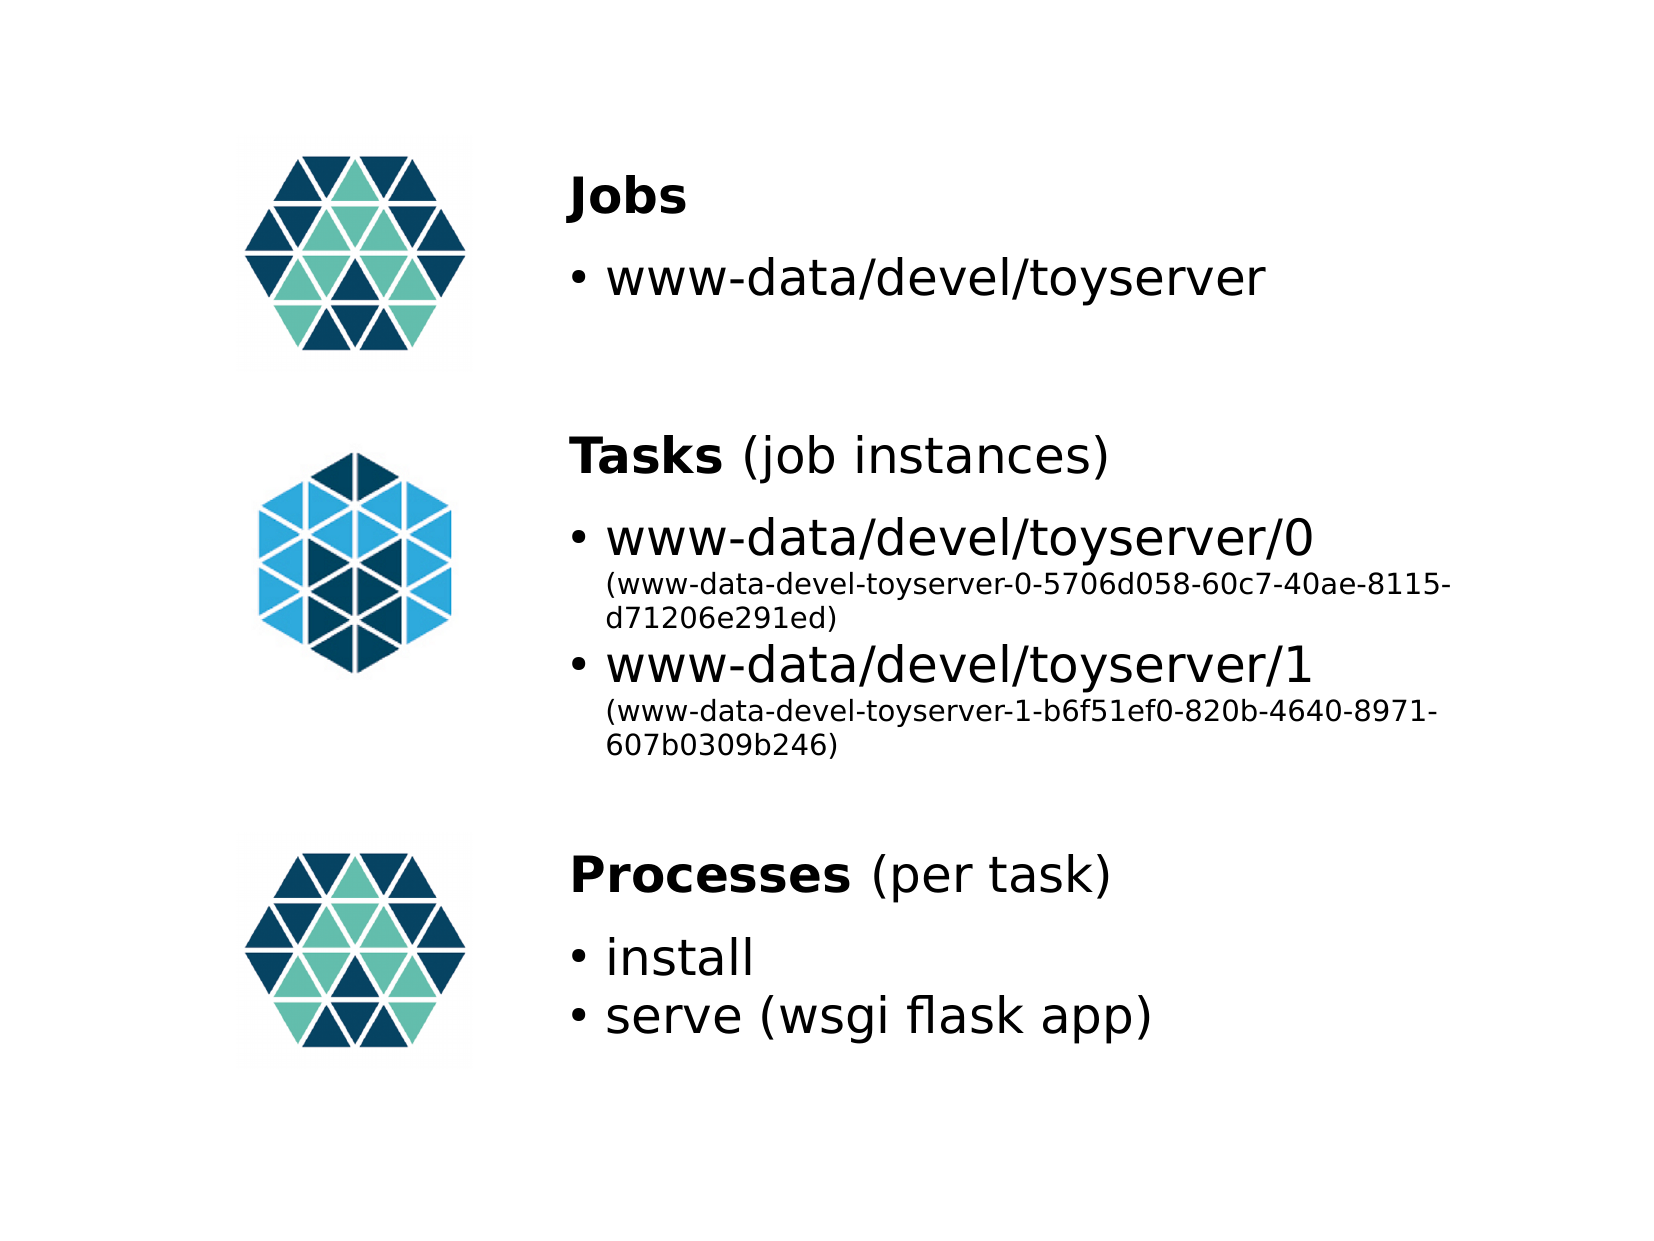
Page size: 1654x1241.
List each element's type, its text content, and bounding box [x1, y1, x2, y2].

text_box Jobs www-data/devel/toyserver [555, 159, 1406, 419]
picture [236, 832, 473, 1069]
picture [236, 442, 473, 680]
text_box Processes (per task) install serve (wsgi flask app) [555, 838, 1406, 1096]
picture [236, 135, 473, 373]
text_box Tasks (job instances) www-data/devel/toyserver/0 (www-data-devel-toyserver-0-5706d058-60c7-40ae-8115-d71206e291ed) www-data/devel/toyserver/1 (www-data-devel-toyserver-1-b6f51ef0-820b-4640-8971-607b0309b246) [555, 419, 1571, 1026]
